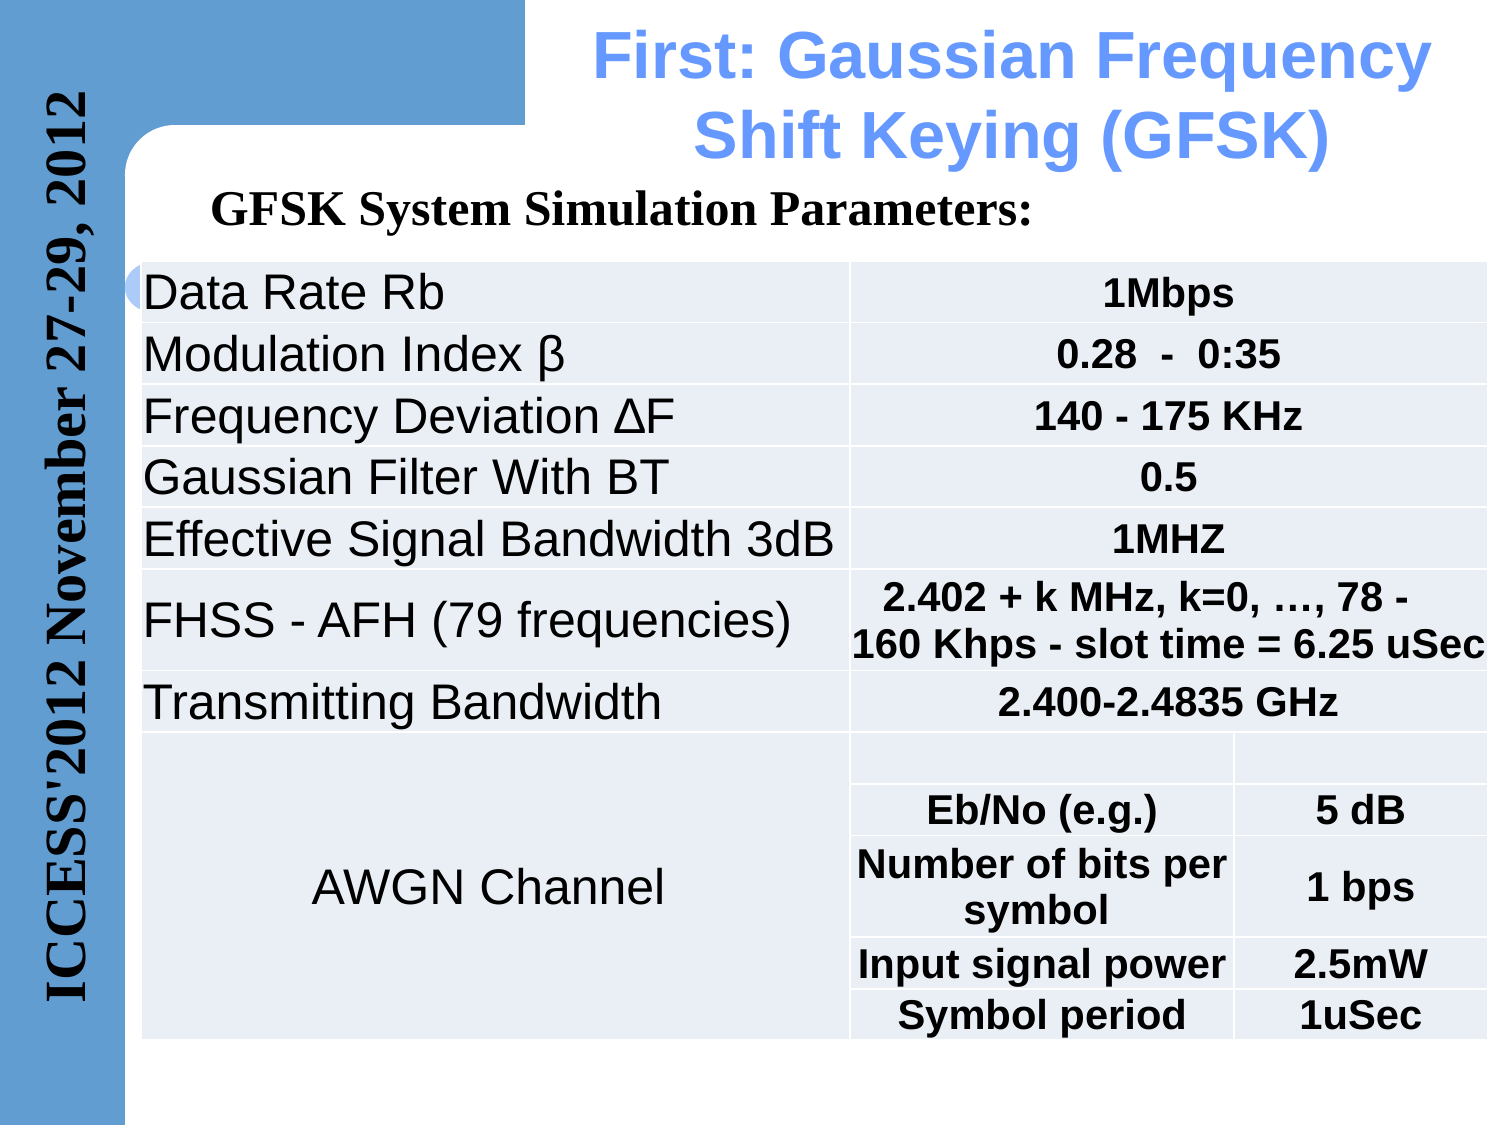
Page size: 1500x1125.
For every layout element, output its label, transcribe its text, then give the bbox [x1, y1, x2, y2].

table_header 1Mbps [851, 262, 1487, 322]
table_cell 1MHZ [851, 508, 1487, 568]
table_cell Modulation Index β [142, 323, 849, 383]
table_cell Transmitting Bandwidth [142, 671, 849, 731]
table_header Data Rate Rb [142, 262, 849, 322]
table_cell 2.5mW [1235, 938, 1487, 988]
text_box First: Gaussian Frequency Shift Keying (GFSK) [525, 4, 1500, 179]
table_cell Number of bits per symbol [851, 836, 1233, 936]
table_cell Effective Signal Bandwidth 3dB [142, 508, 849, 568]
table_cell 0.28 - 0:35 [851, 323, 1487, 383]
table_cell AWGN Channel [142, 733, 849, 1039]
title GFSK System Simulation Parameters: [194, 180, 1170, 244]
table_cell Input signal power [851, 938, 1233, 988]
table_cell 2.400-2.4835 GHz [851, 671, 1487, 731]
table_cell FHSS - AFH (79 frequencies) [142, 570, 849, 670]
table_cell 140 - 175 KHz [851, 385, 1487, 445]
table_cell 5 dB [1235, 785, 1487, 835]
table_cell Gaussian Filter With BT [142, 447, 849, 506]
table_cell Eb/No (e.g.) [851, 785, 1233, 835]
table_cell 1 bps [1235, 836, 1487, 936]
table_cell [851, 733, 1233, 783]
table_cell 2.402 + k MHz, k=0, …, 78 - 160 Khps - slot time = 6.25 uSec [851, 570, 1487, 670]
table_cell 0.5 [851, 447, 1487, 506]
table_cell Frequency Deviation ∆F [142, 385, 849, 445]
table_cell Symbol period [851, 990, 1233, 1039]
table_cell 1uSec [1235, 990, 1487, 1039]
table_cell [1235, 733, 1487, 783]
